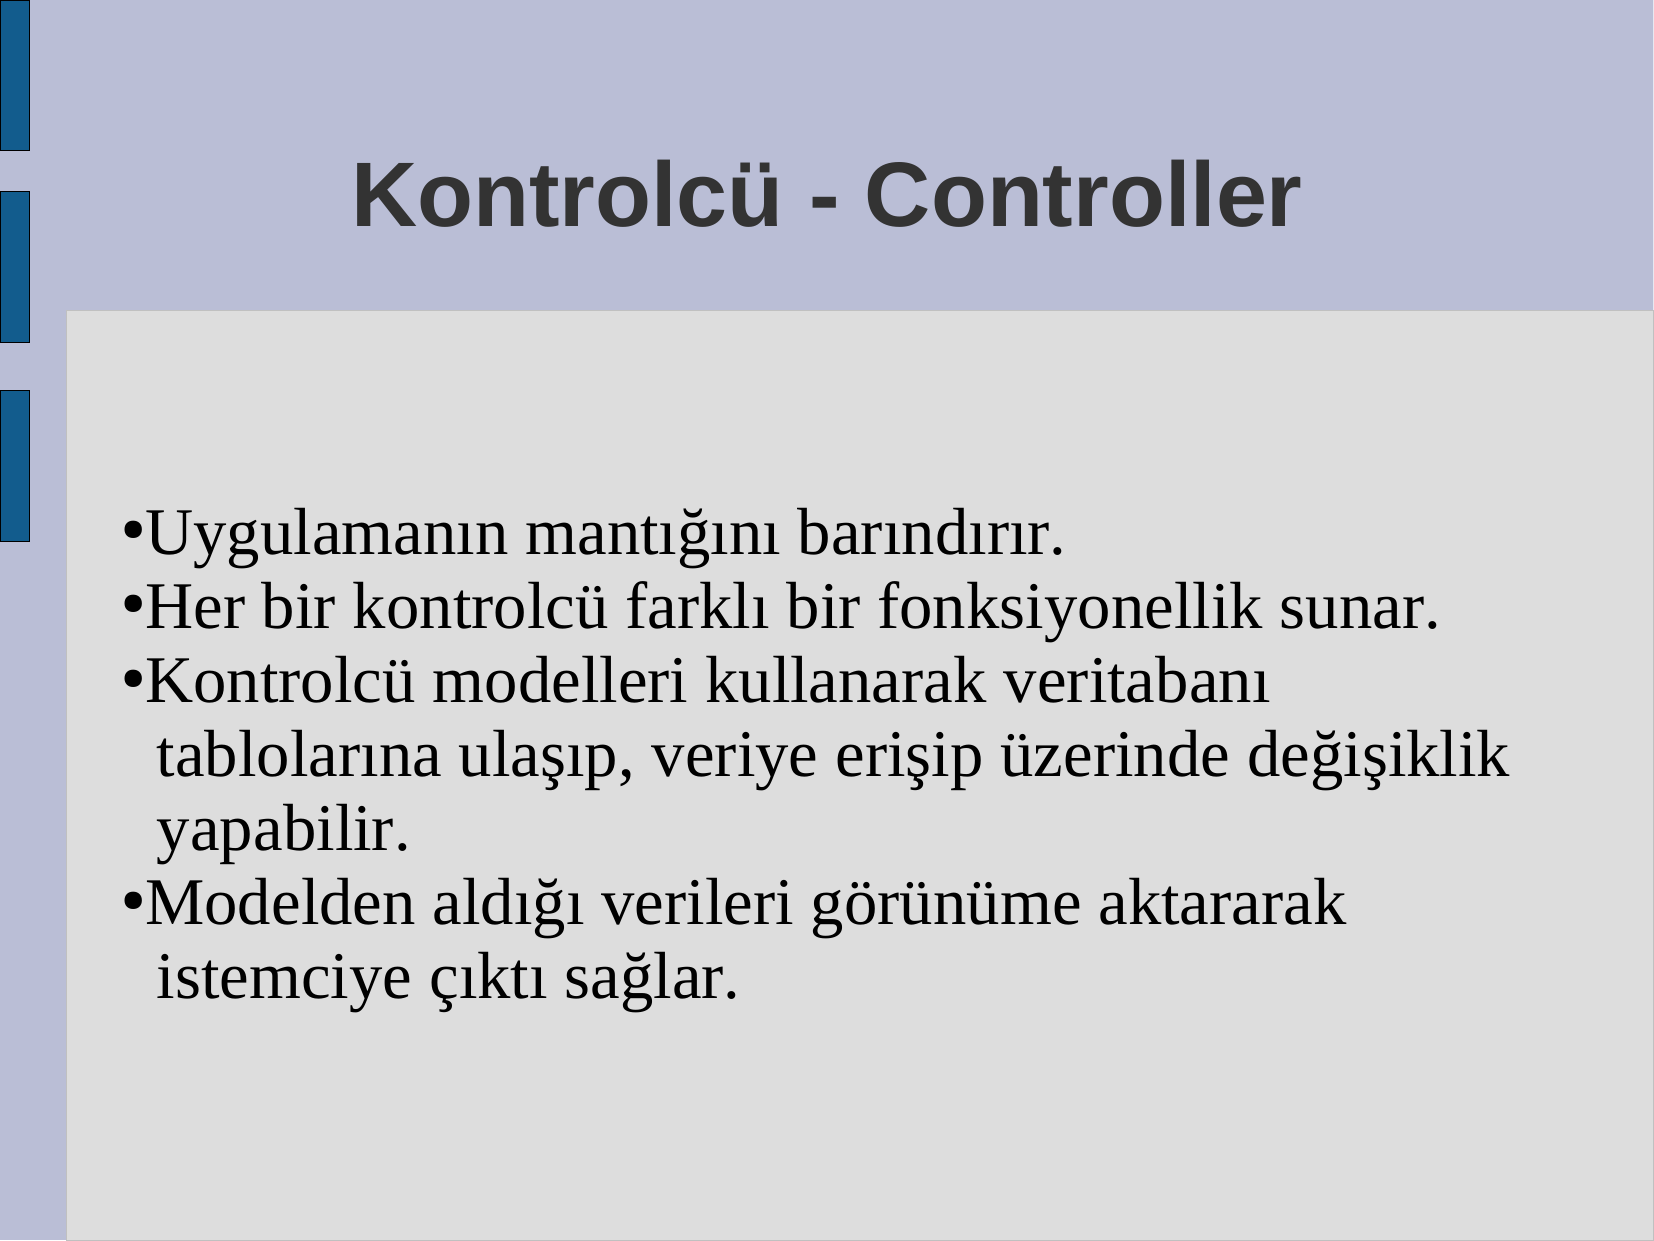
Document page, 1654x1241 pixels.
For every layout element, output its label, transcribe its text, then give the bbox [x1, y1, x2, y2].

title Kontrolcü - Controller [121, 98, 1534, 291]
subtitle Uygulamanın mantığını barındırır. Her bir kontrolcü farklı bir fonksiyonellik sunar. Kontrolcü modelleri kullanarak veritabanı tablolarına ulaşıp, veriye erişip üzerinde değişiklik yapabilir. Modelden aldığı verileri görünüme aktararak istemciye çıktı sağlar. [121, 352, 1534, 1156]
